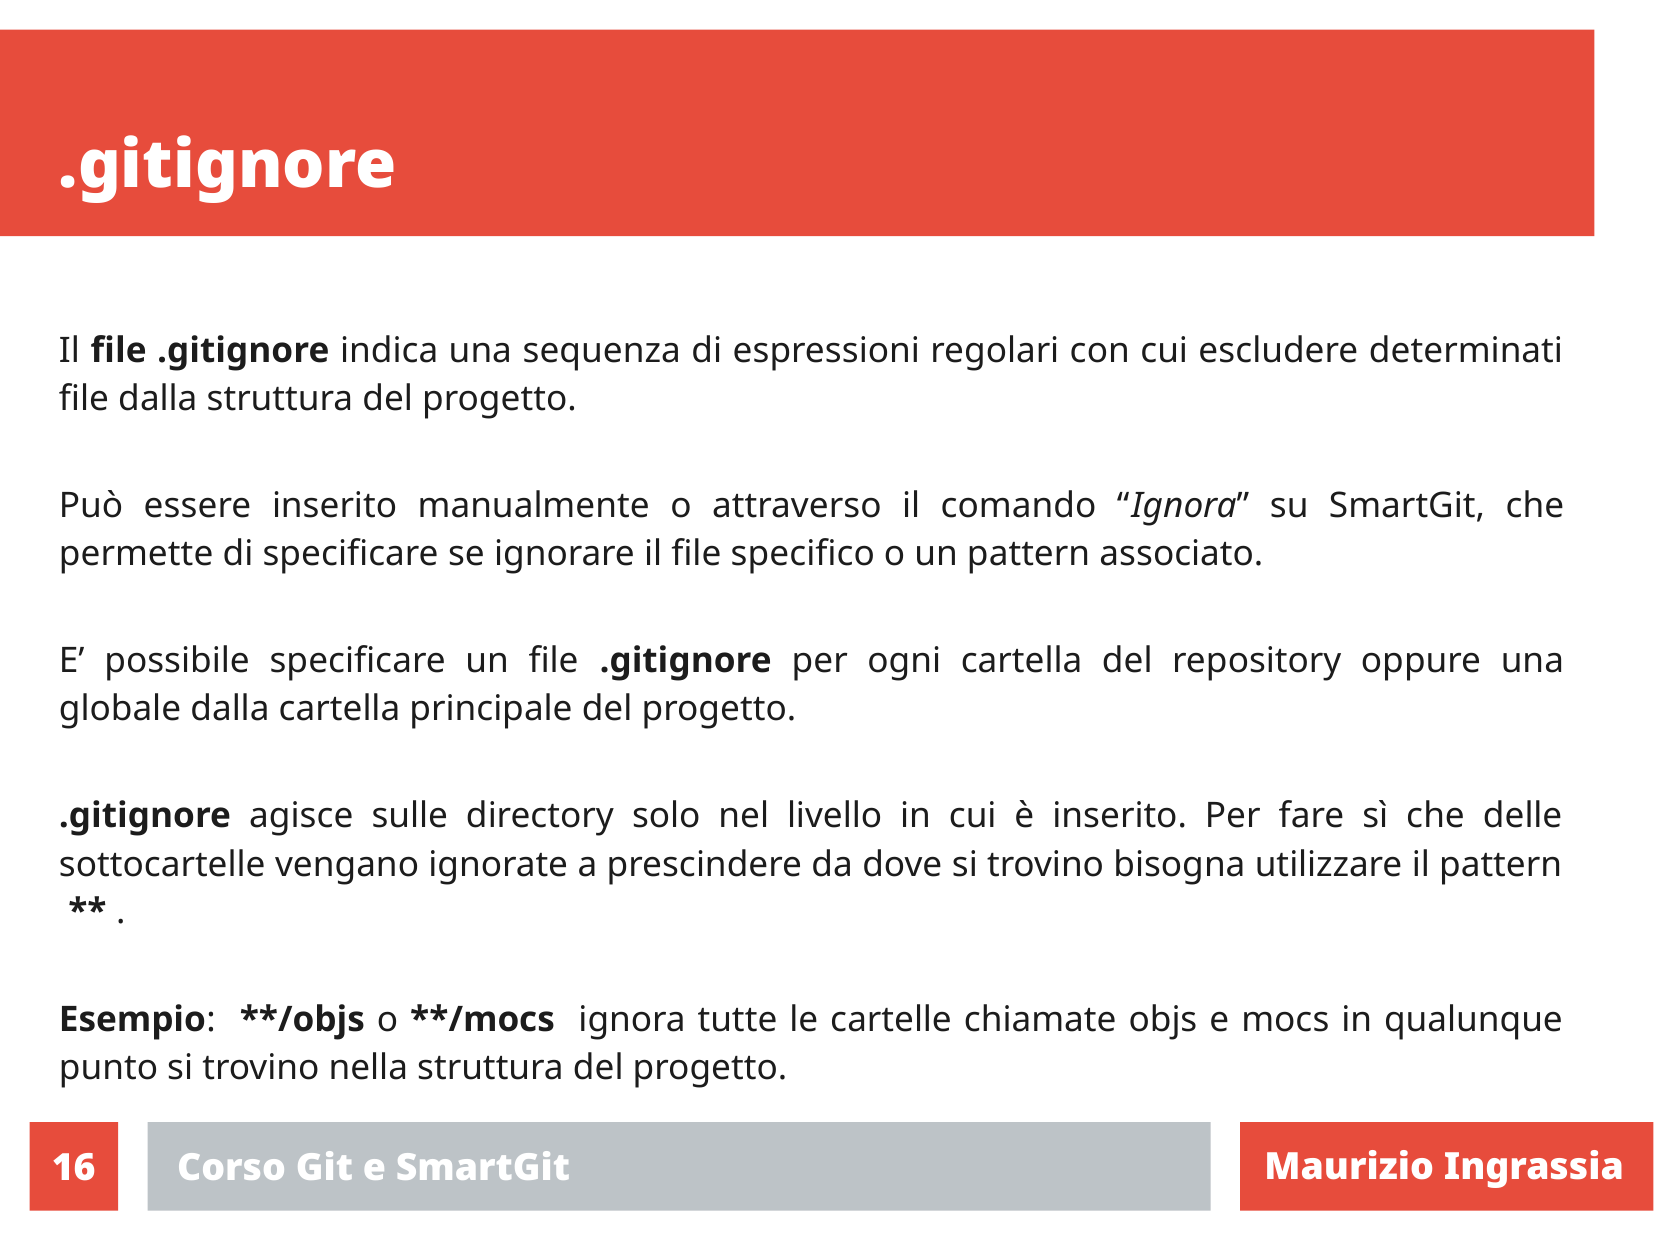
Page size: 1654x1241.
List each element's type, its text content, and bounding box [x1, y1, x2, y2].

title .gitignore [59, 59, 1595, 207]
list Il file .gitignore indica una sequenza di espressioni regolari con cui escludere determinati file dalla struttura del progetto. Può essere inserito manualmente o attraverso il comando “Ignora” su SmartGit, che permette di specificare se ignorare il file specifico o un pattern associato. E’ possibile specificare un file .gitignore per ogni cartella del repository oppure una globale dalla cartella principale del progetto. .gitignore agisce sulle directory solo nel livello in cui è inserito. Per fare sì che delle sottocartelle vengano ignorate a prescindere da dove si trovino bisogna utilizzare il pattern ** . Esempio: **/objs o **/mocs ignora tutte le cartelle chiamate objs e mocs in qualunque punto si trovino nella struttura del progetto. [59, 324, 1565, 1093]
